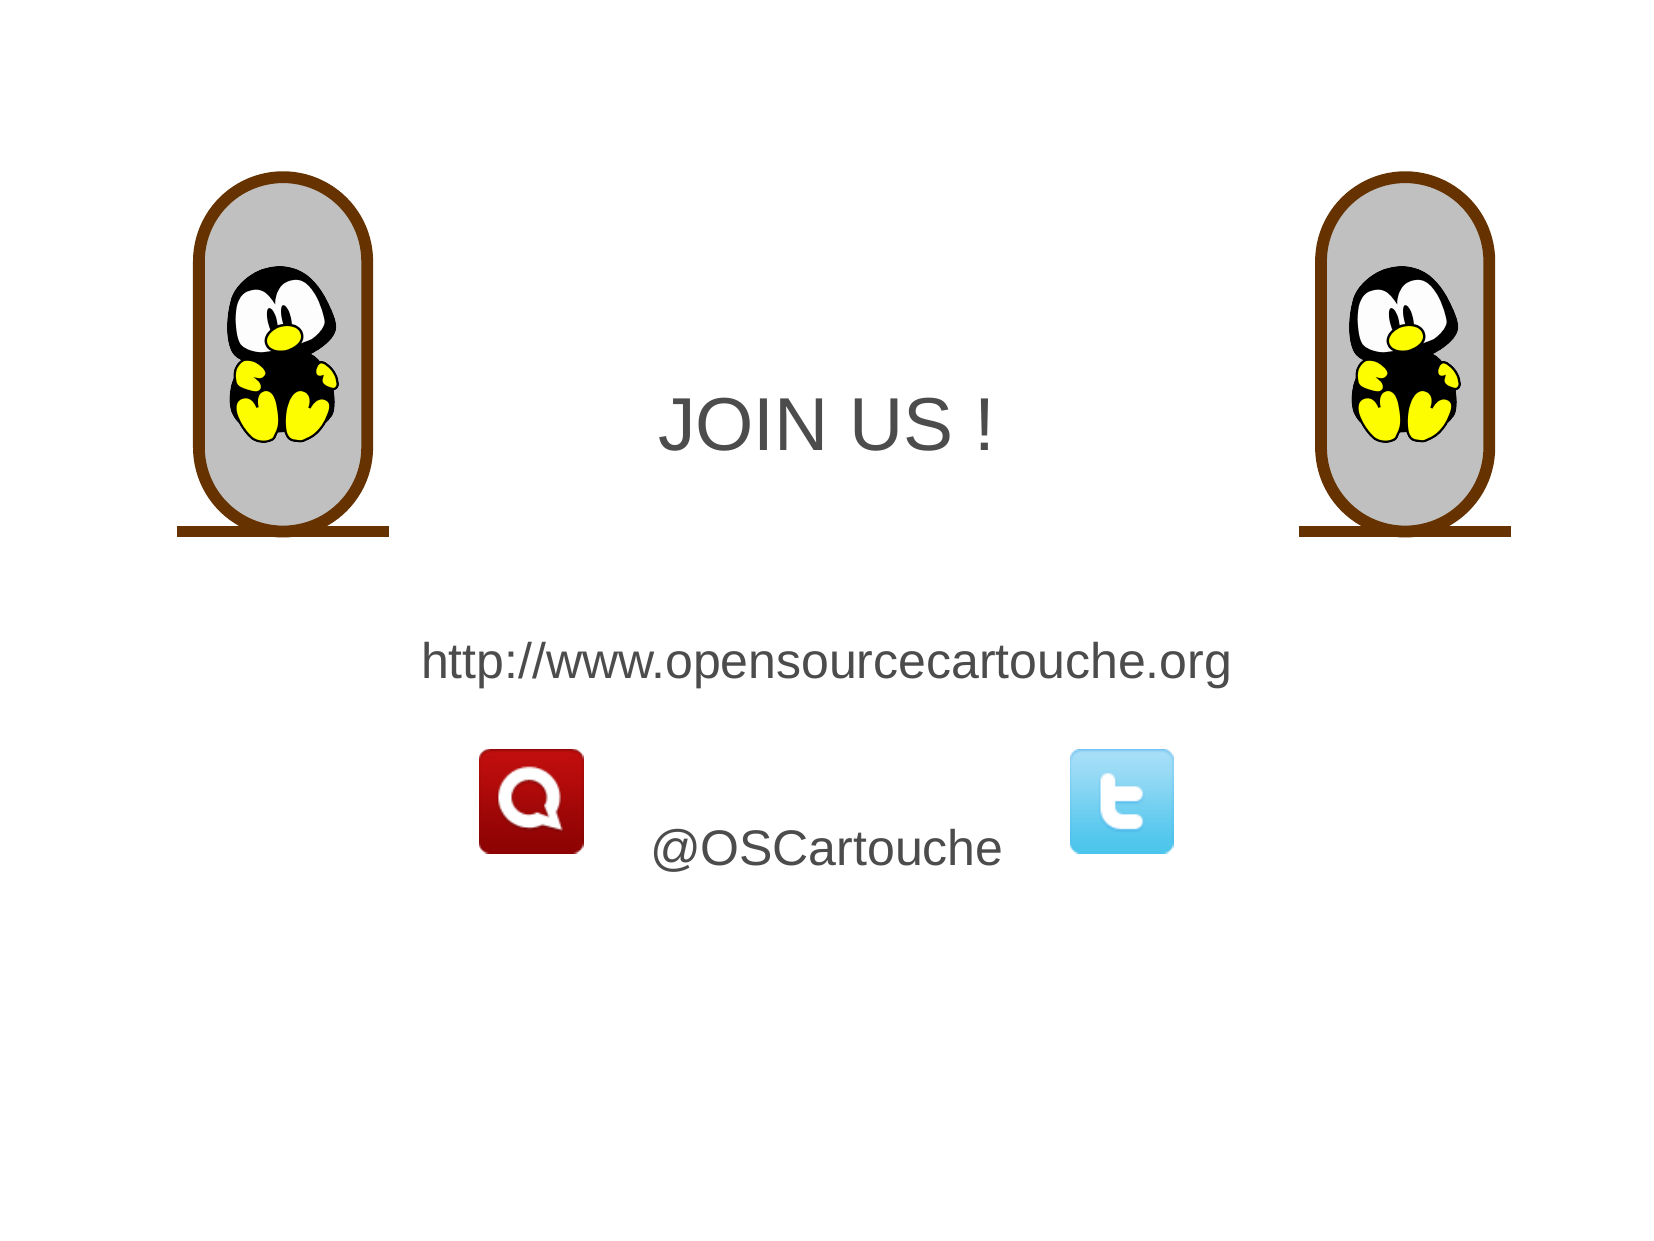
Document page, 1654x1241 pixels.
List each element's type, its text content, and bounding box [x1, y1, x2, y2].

picture [1349, 266, 1461, 443]
text_box [1321, 177, 1490, 526]
picture [227, 266, 339, 443]
title [82, 108, 1571, 316]
picture [1070, 749, 1174, 854]
text_box JOIN US ! http://www.opensourcecartouche.org @OSCartouche [82, 382, 1571, 1155]
text_box [198, 177, 368, 526]
picture [479, 749, 584, 854]
